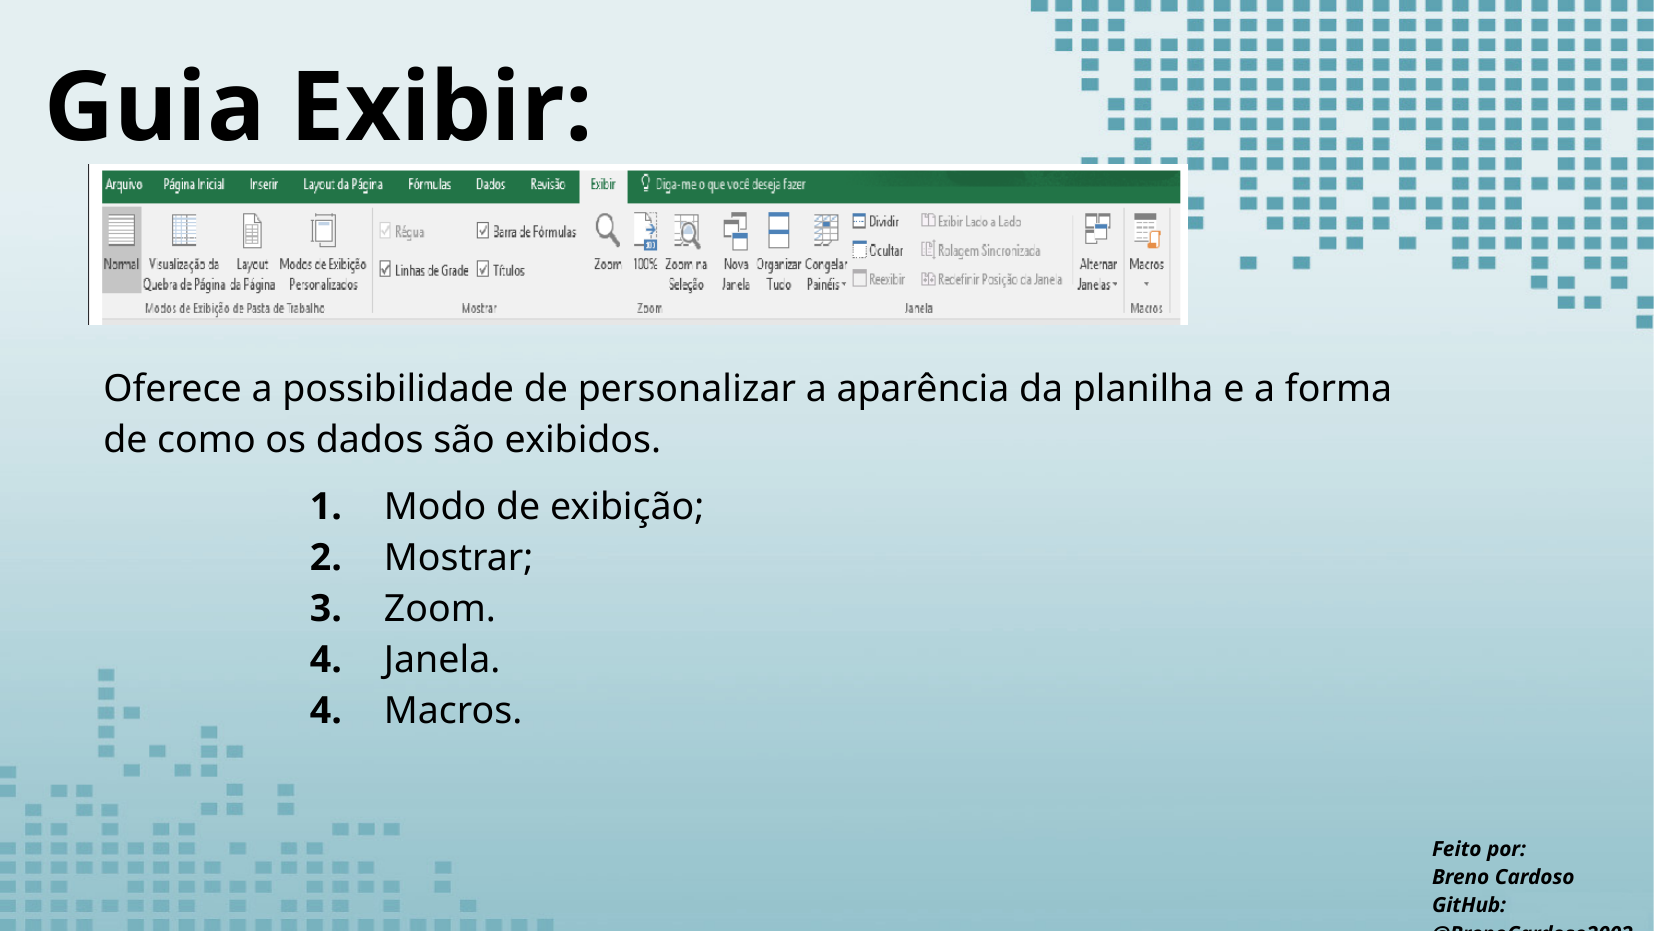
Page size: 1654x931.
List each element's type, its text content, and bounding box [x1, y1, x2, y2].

picture [0, 0, 1654, 931]
text_box Oferece a possibilidade de personalizar a aparência da planilha e a forma de como os dados são exibidos. [88, 354, 1447, 473]
text_box Feito por: Breno Cardoso GitHub: @BrenoCardoso2002 [1417, 826, 1654, 931]
text_box Guia Exibir: [29, 29, 916, 178]
text_box 1. Modo de exibição; 2. Mostrar; 3. Zoom. 4. Janela. 4. Macros. [295, 473, 1359, 827]
